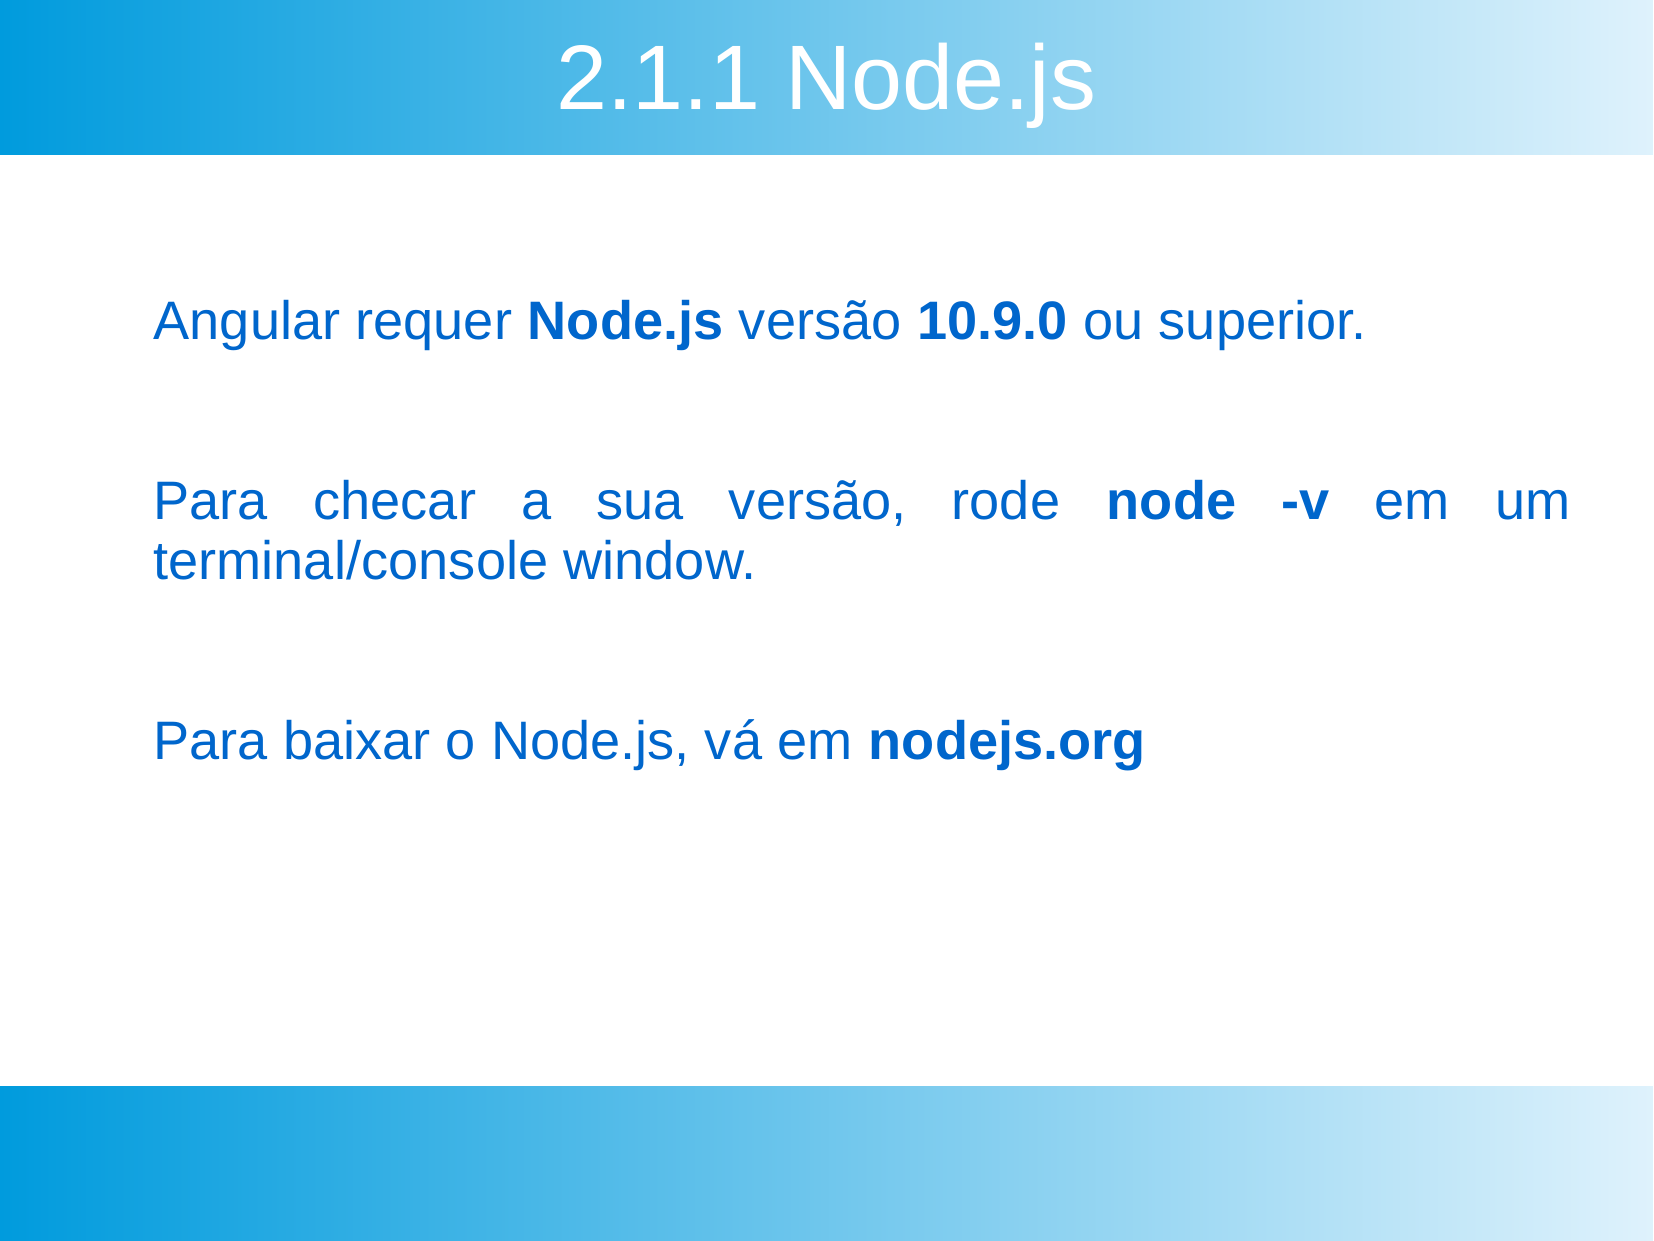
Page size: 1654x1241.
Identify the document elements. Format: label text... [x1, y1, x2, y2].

list Angular requer Node.js versão 10.9.0 ou superior. Para checar a sua versão, rode node -v em um terminal/console window. Para baixar o Node.js, vá em nodejs.org [82, 290, 1571, 1010]
title 2.1.1 Node.js [82, 25, 1571, 131]
